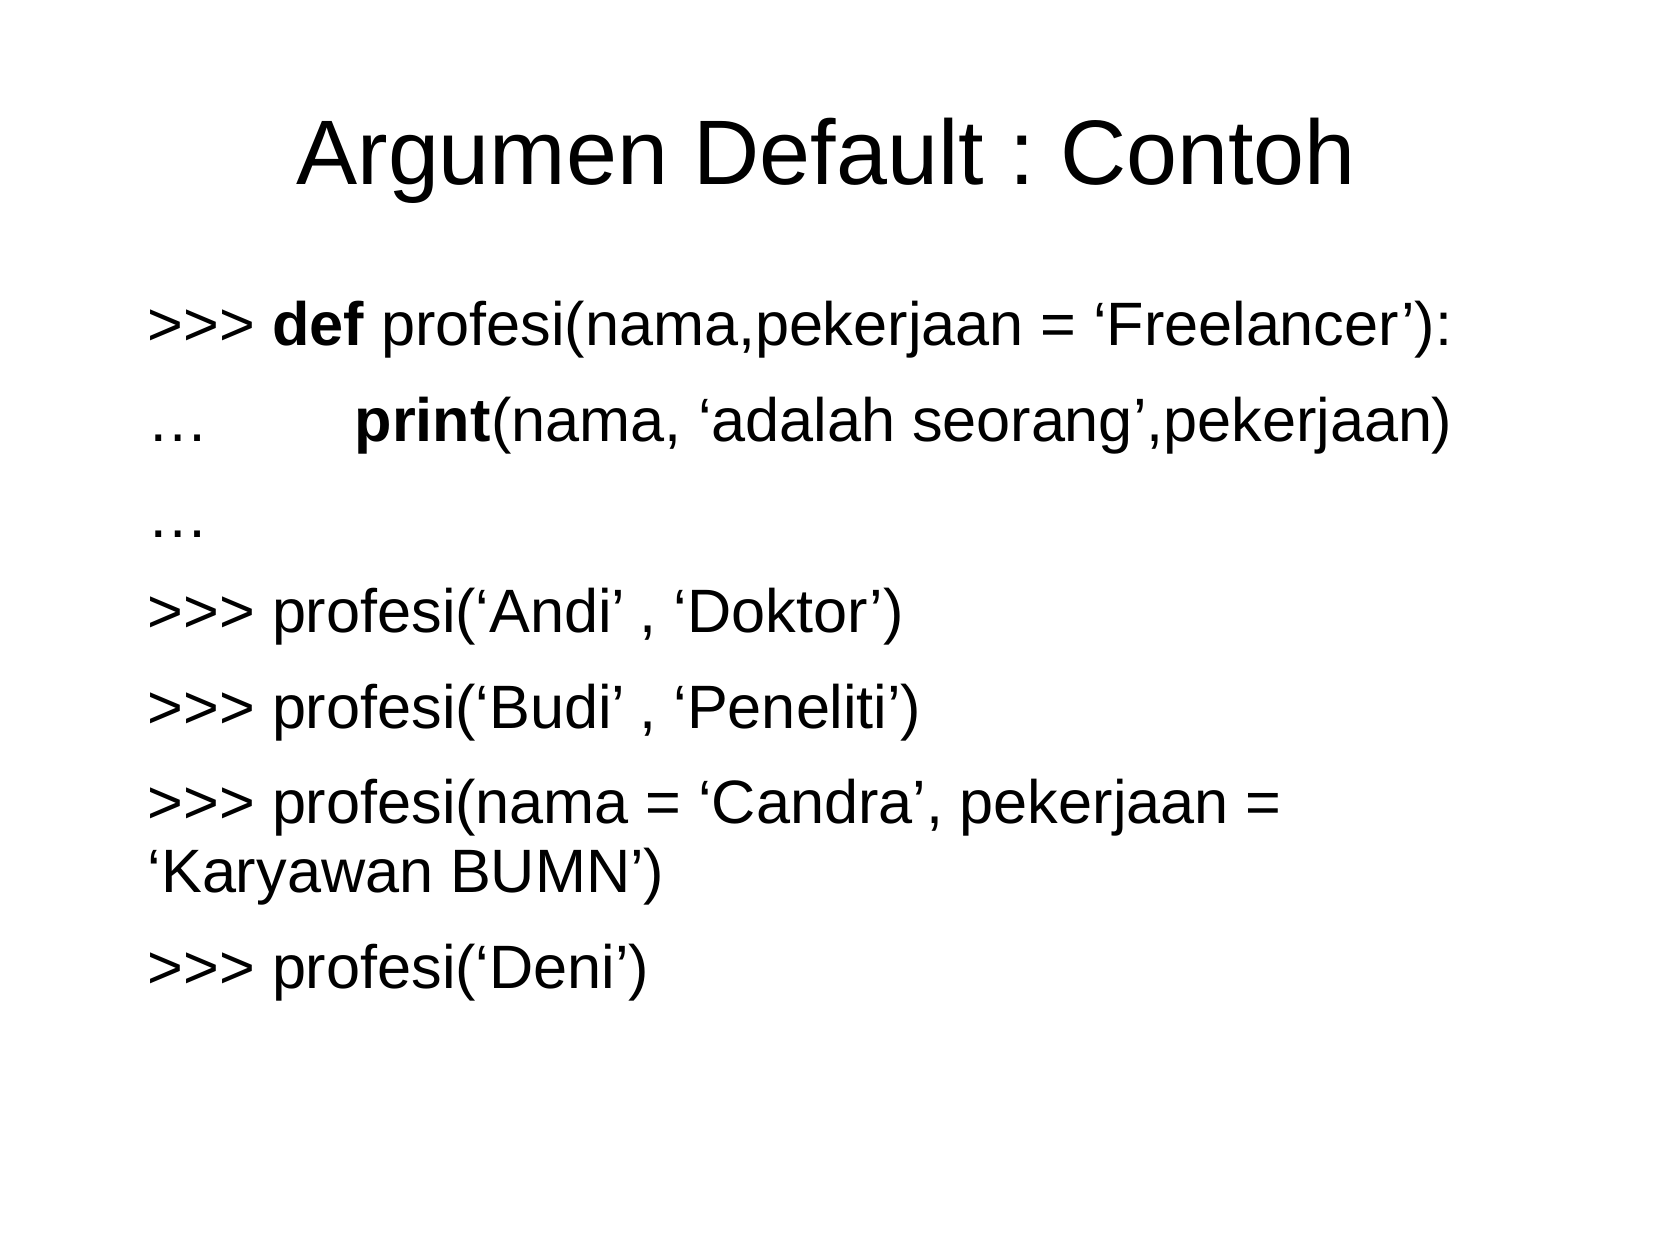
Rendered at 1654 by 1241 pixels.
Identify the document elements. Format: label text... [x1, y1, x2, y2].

title Argumen Default : Contoh [82, 49, 1571, 257]
list >>> def profesi(nama,pekerjaan = ‘Freelancer’): … print(nama, ‘adalah seorang’,pekerjaan) … >>> profesi(‘Andi’ , ‘Doktor’) >>> profesi(‘Budi’ , ‘Peneliti’) >>> profesi(nama = ‘Candra’, pekerjaan = ‘Karyawan BUMN’) >>> profesi(‘Deni’) [82, 290, 1571, 1010]
